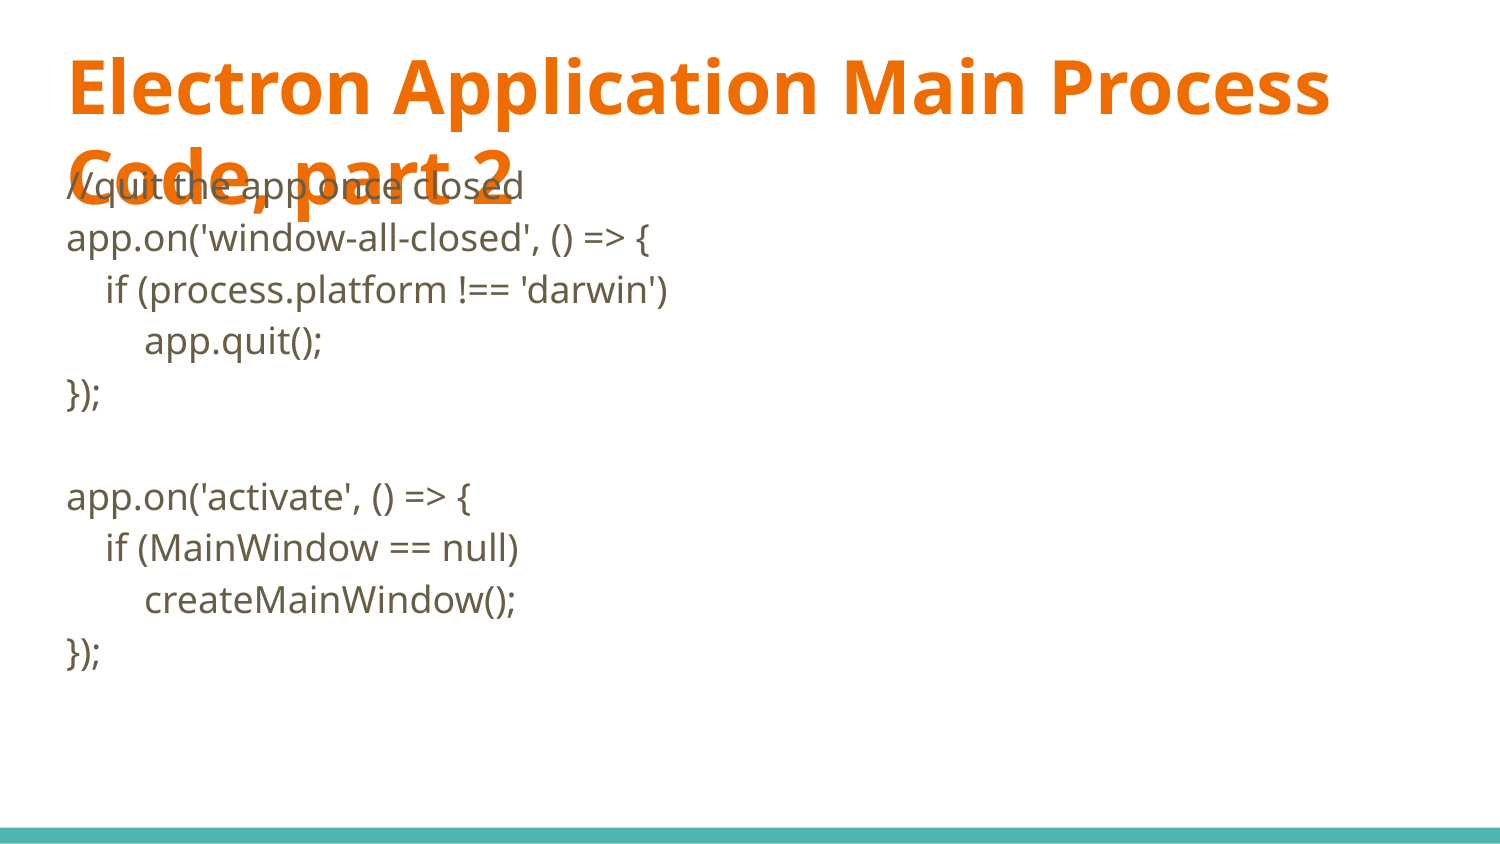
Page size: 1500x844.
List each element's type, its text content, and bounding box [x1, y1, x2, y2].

title Electron Application Main Process Code, part 2 [51, 24, 1449, 140]
list //quit the app once closed app.on('window-all-closed', () => { if (process.platform !== 'darwin') app.quit(); }); app.on('activate', () => { if (MainWindow == null) createMainWindow(); }); [51, 140, 1449, 750]
